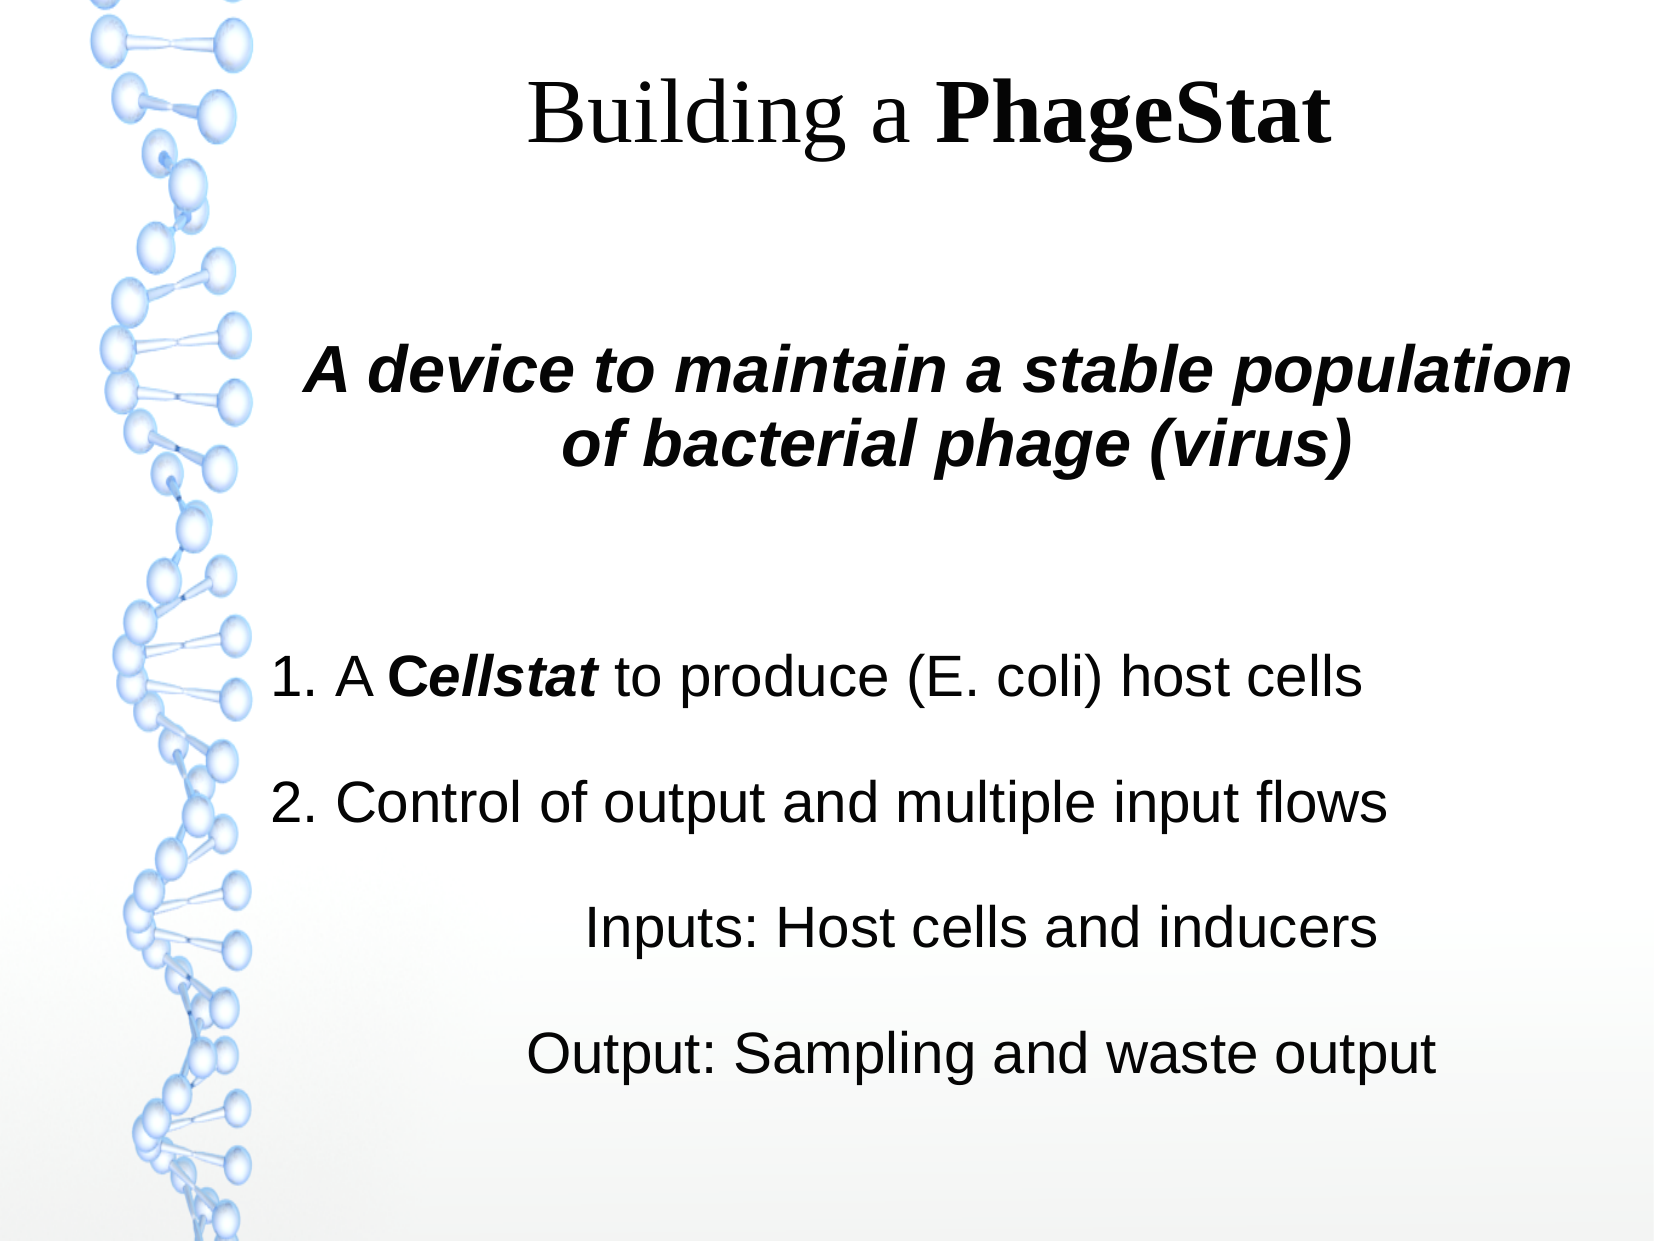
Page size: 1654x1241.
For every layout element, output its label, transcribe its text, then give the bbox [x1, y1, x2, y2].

subtitle A device to maintain a stable population of bacterial phage (virus) A Cellstat to produce (E. coli) host cells Control of output and multiple input flows Inputs: Host cells and inducers Output: Sampling and waste output [270, 192, 1646, 1227]
picture [0, 0, 1654, 1241]
title Building a PhageStat [265, 30, 1595, 193]
